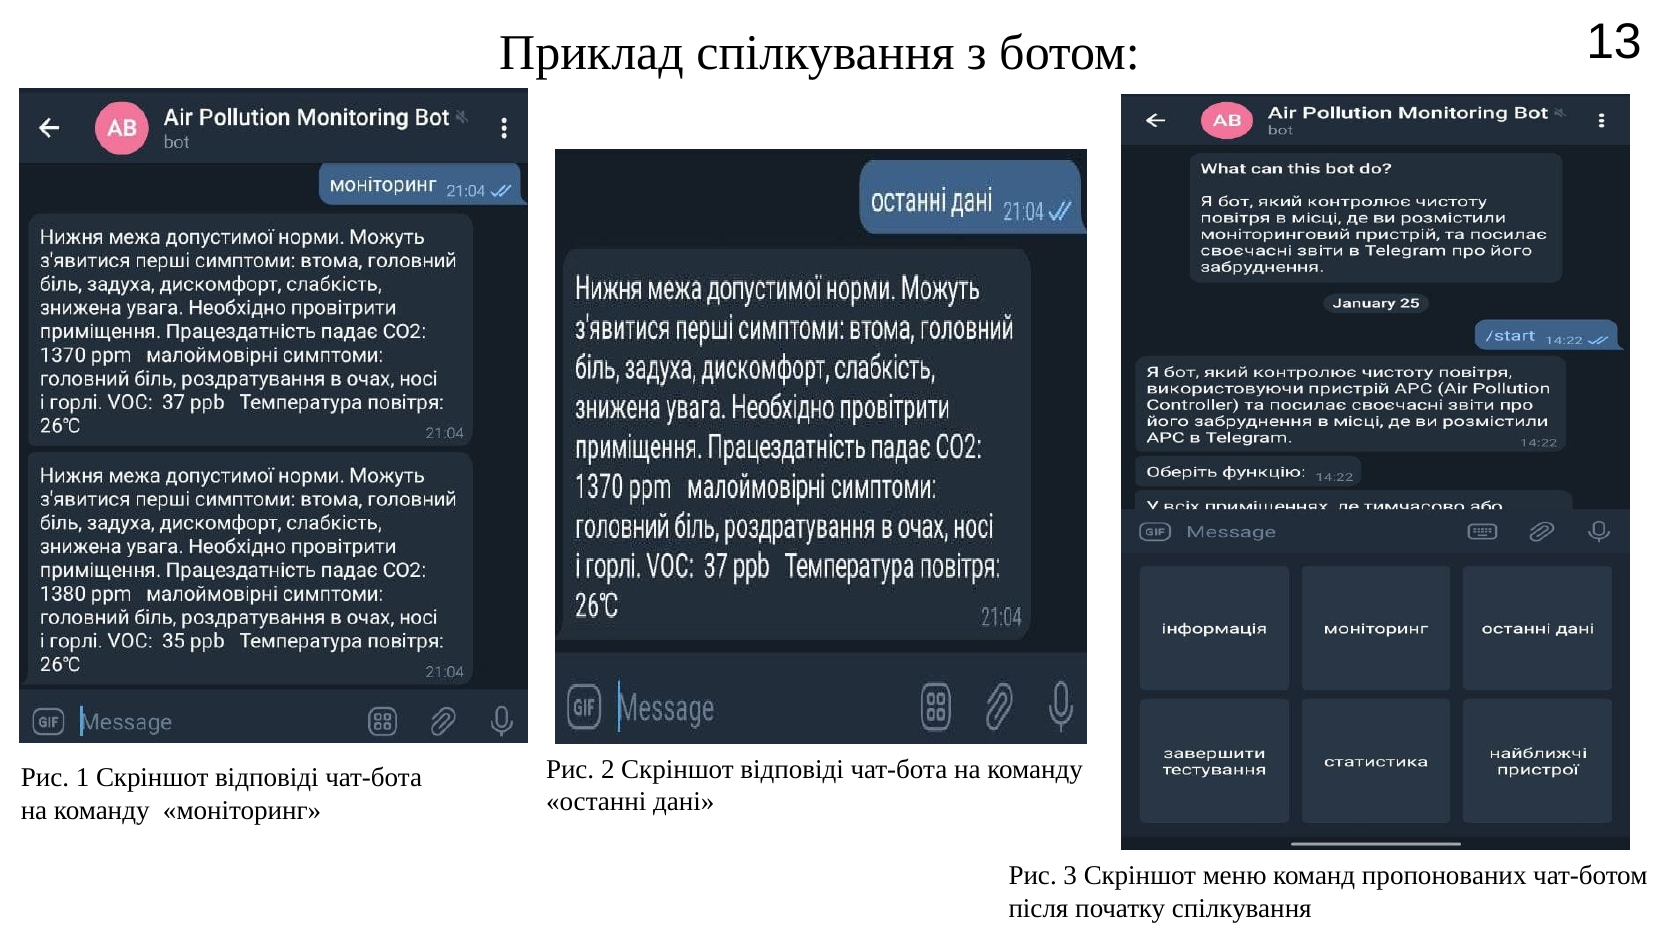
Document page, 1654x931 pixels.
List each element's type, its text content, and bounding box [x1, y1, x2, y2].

text_box Приклад спілкування з ботом: [484, 11, 1169, 87]
picture [555, 149, 1087, 743]
picture [19, 88, 528, 743]
text_box <номер> [1571, 0, 1654, 76]
picture [1121, 94, 1630, 850]
text_box Рис. 3 Скріншот меню команд пропонованих чат-ботом після початку спілкування [993, 850, 1654, 931]
text_box Рис. 1 Скріншот відповіді чат-бота на команду «моніторинг» [6, 752, 449, 833]
text_box Рис. 2 Скріншот відповіді чат-бота на команду «останні дані» [531, 743, 1134, 824]
